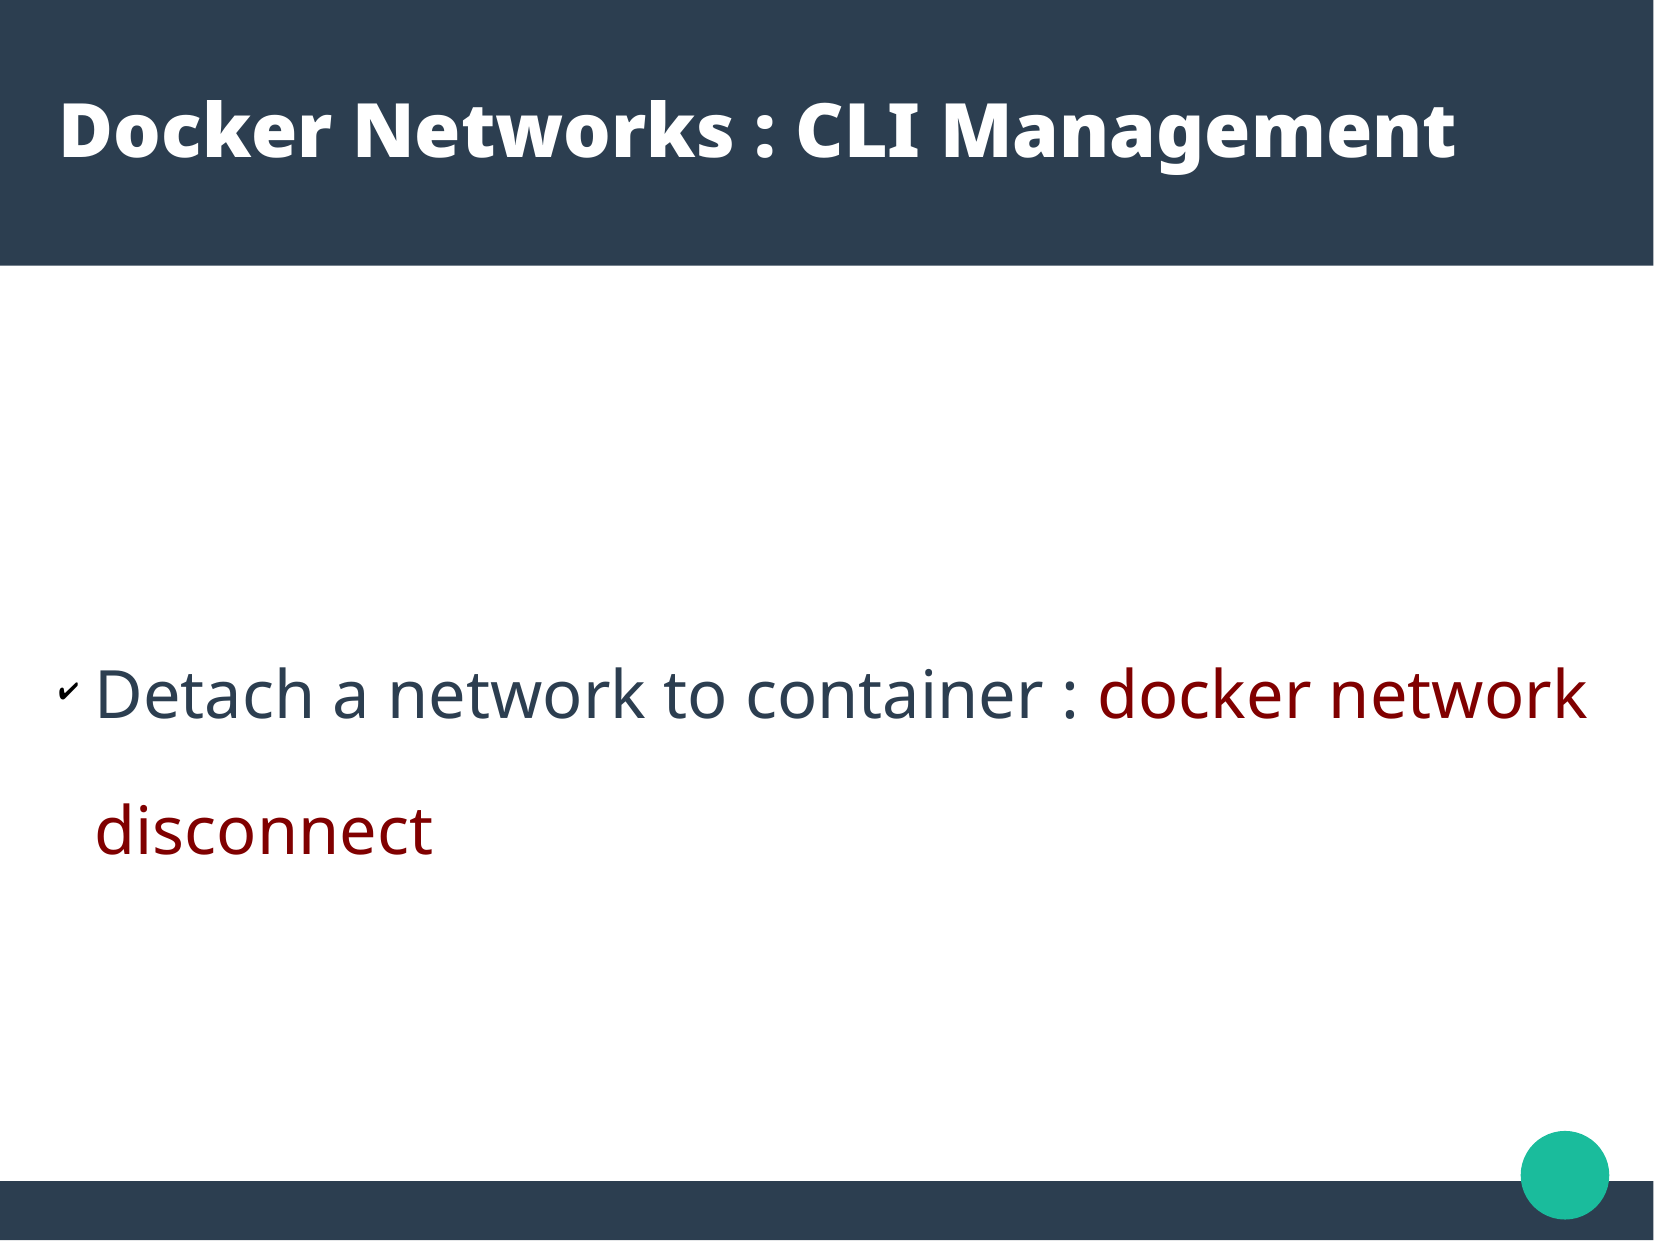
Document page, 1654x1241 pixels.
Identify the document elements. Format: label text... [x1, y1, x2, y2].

title Docker Networks : CLI Management [59, 40, 1595, 216]
subtitle Detach a network to container : docker network disconnect [59, 291, 1595, 1186]
